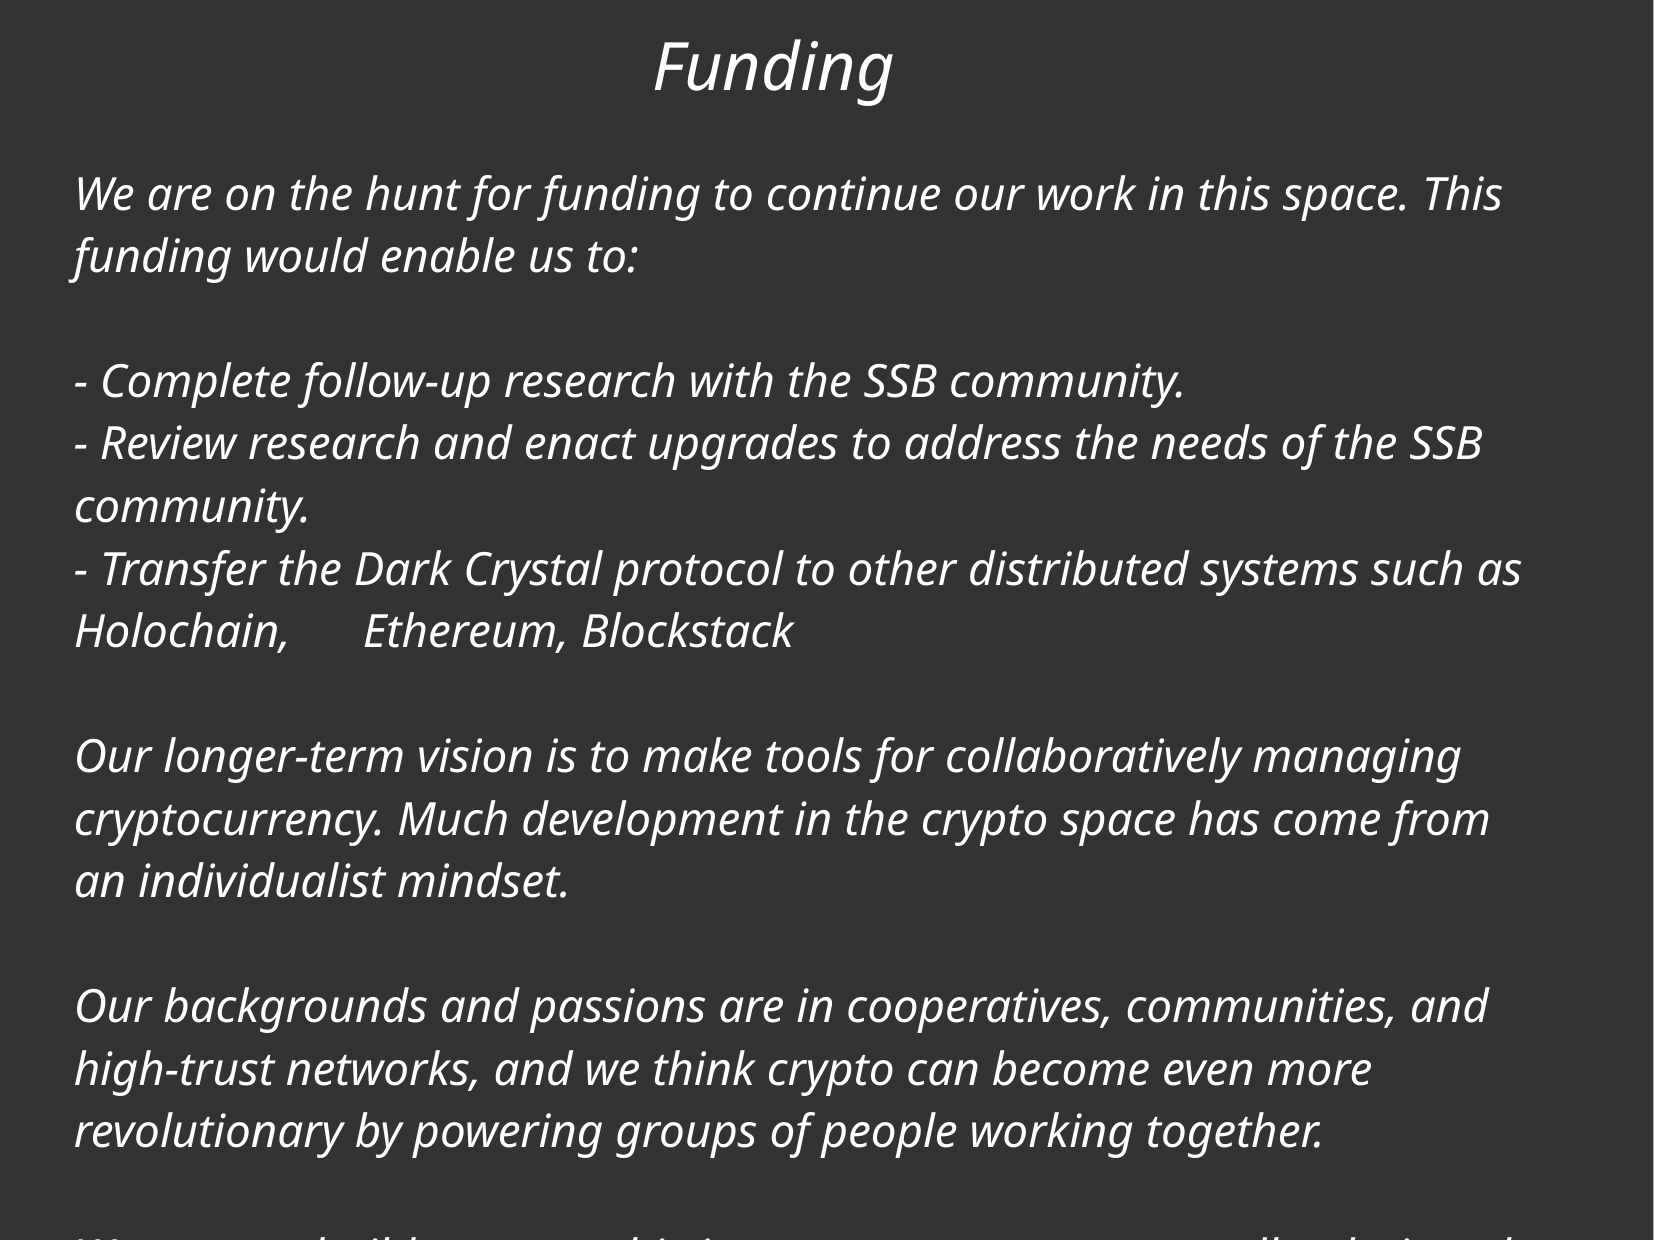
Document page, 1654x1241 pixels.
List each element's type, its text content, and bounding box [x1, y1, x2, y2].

text_box Funding [637, 11, 1170, 113]
text_box We are on the hunt for funding to continue our work in this space. This funding would enable us to: - Complete follow-up research with the SSB community. - Review research and enact upgrades to address the needs of the SSB community. - Transfer the Dark Crystal protocol to other distributed systems such as Holochain, Ethereum, Blockstack Our longer-term vision is to make tools for collaboratively managing cryptocurrency. Much development in the crypto space has come from an individualist mindset. Our backgrounds and passions are in cooperatives, communities, and high-trust networks, and we think crypto can become even more revolutionary by powering groups of people working together. We want to build a new multi-signature cryptocurrency wallet designed with group collaboration and social finance at its core with Dark Crystal a central feature. [59, 153, 1571, 1241]
